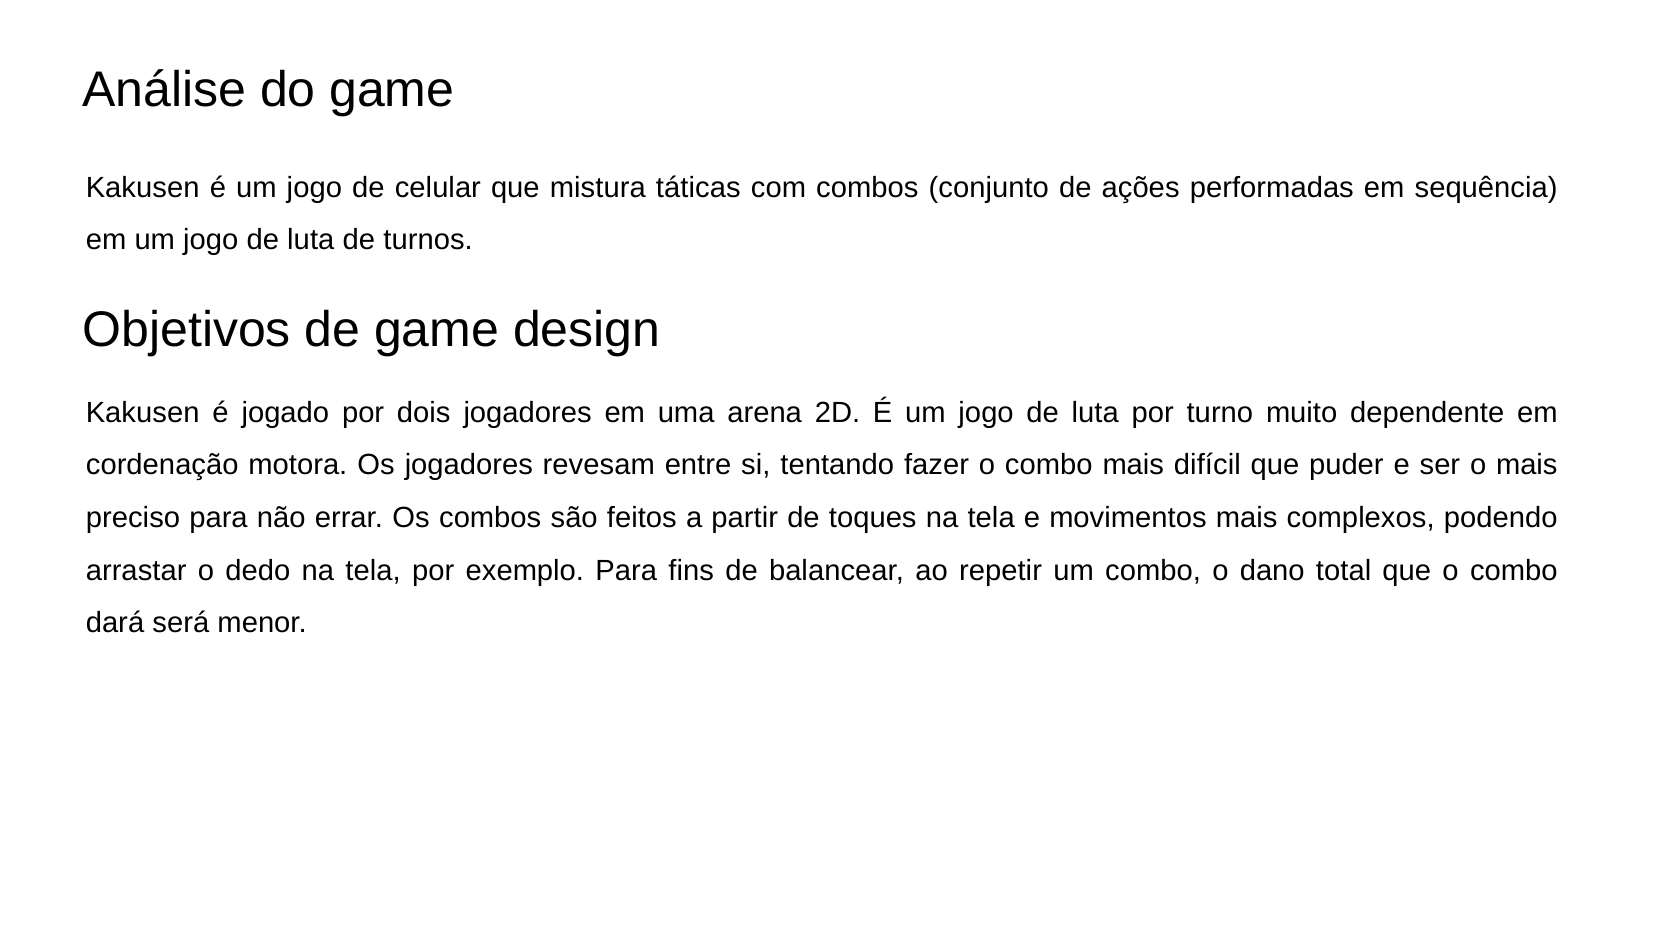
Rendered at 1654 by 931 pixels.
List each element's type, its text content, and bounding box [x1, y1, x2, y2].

text_box Kakusen é um jogo de celular que mistura táticas com combos (conjunto de ações performadas em sequência) em um jogo de luta de turnos. [15, 150, 1560, 285]
text_box Kakusen é jogado por dois jogadores em uma arena 2D. É um jogo de luta por turno muito dependente em cordenação motora. Os jogadores revesam entre si, tentando fazer o combo mais difícil que puder e ser o mais preciso para não errar. Os combos são feitos a partir de toques na tela e movimentos mais complexos, podendo arrastar o dedo na tela, por exemplo. Para fins de balancear, ao repetir um combo, o dano total que o combo dará será menor. [15, 375, 1560, 900]
text_box Objetivos de game design [82, 262, 1571, 360]
text_box Análise do game [82, 37, 1571, 135]
